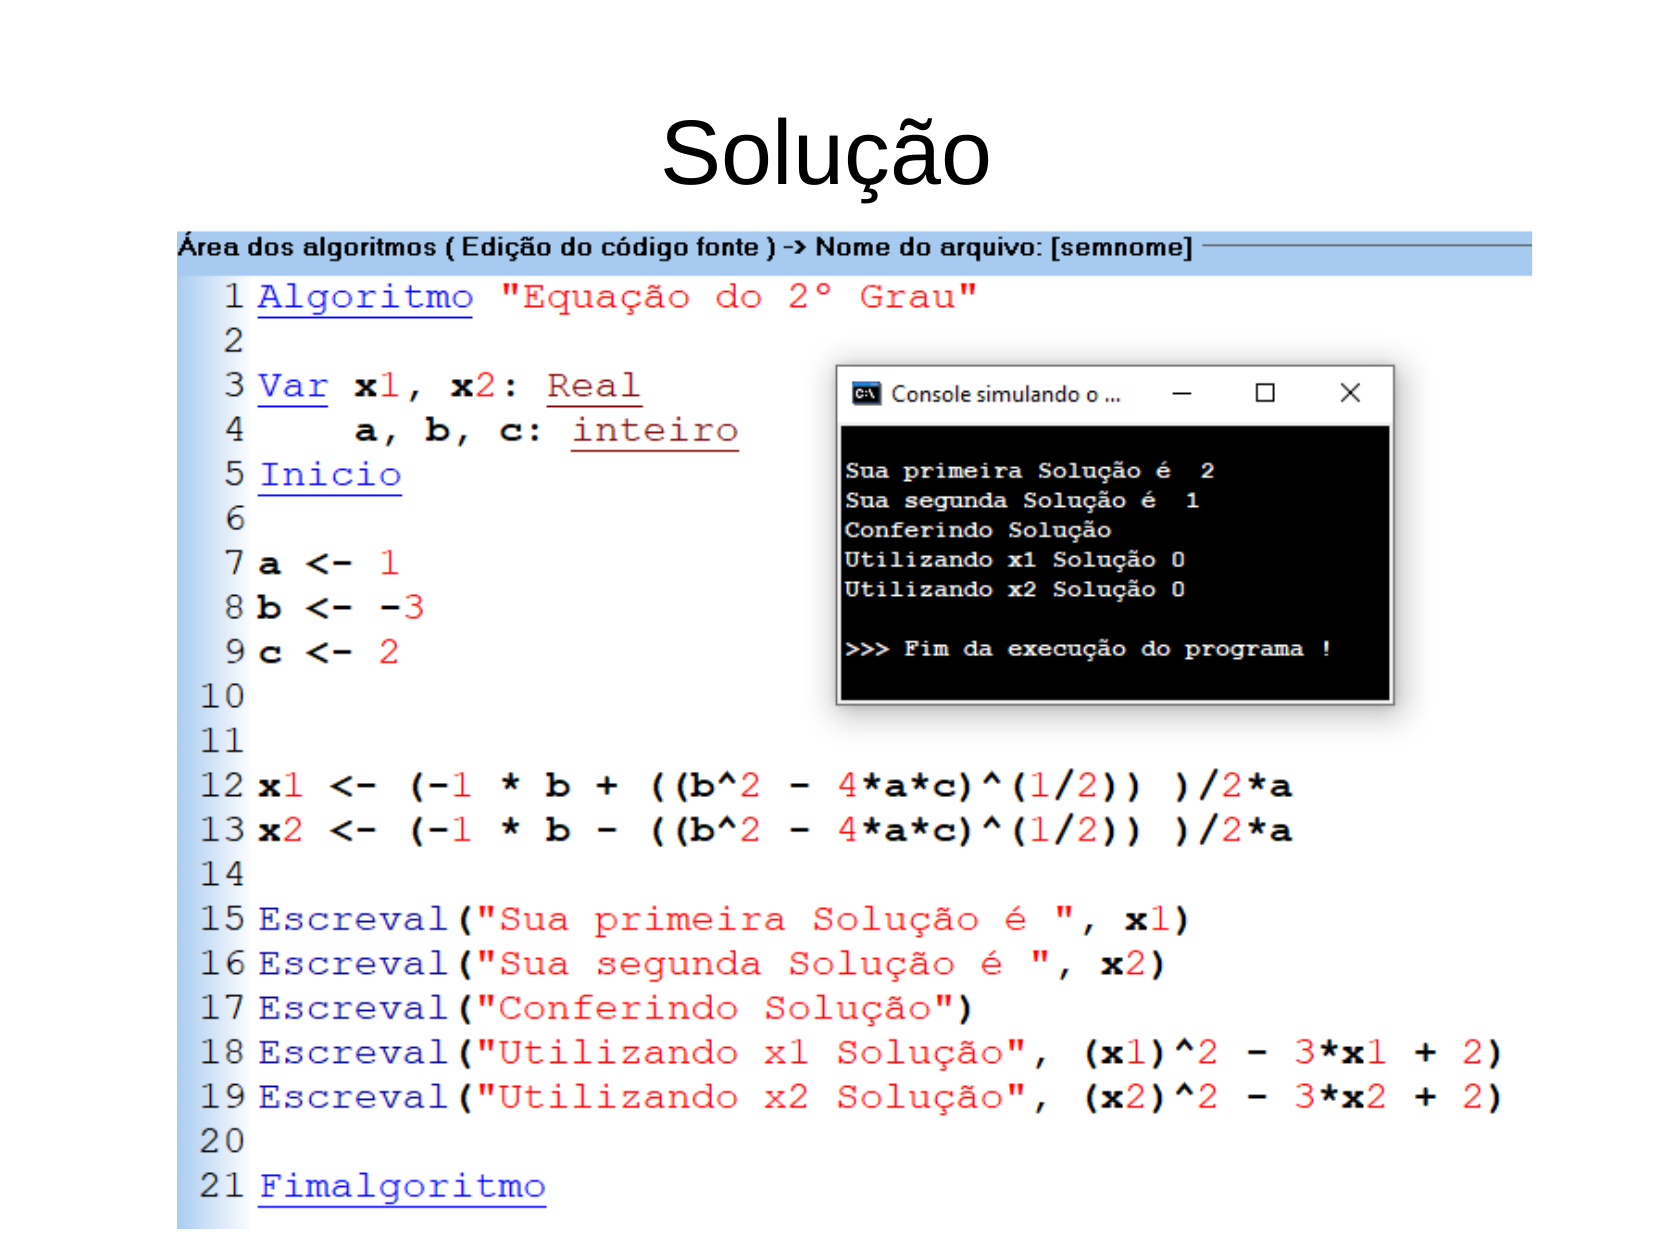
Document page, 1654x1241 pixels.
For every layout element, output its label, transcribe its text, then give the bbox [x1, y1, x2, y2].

title Solução [82, 49, 1571, 257]
picture [177, 229, 1533, 1229]
